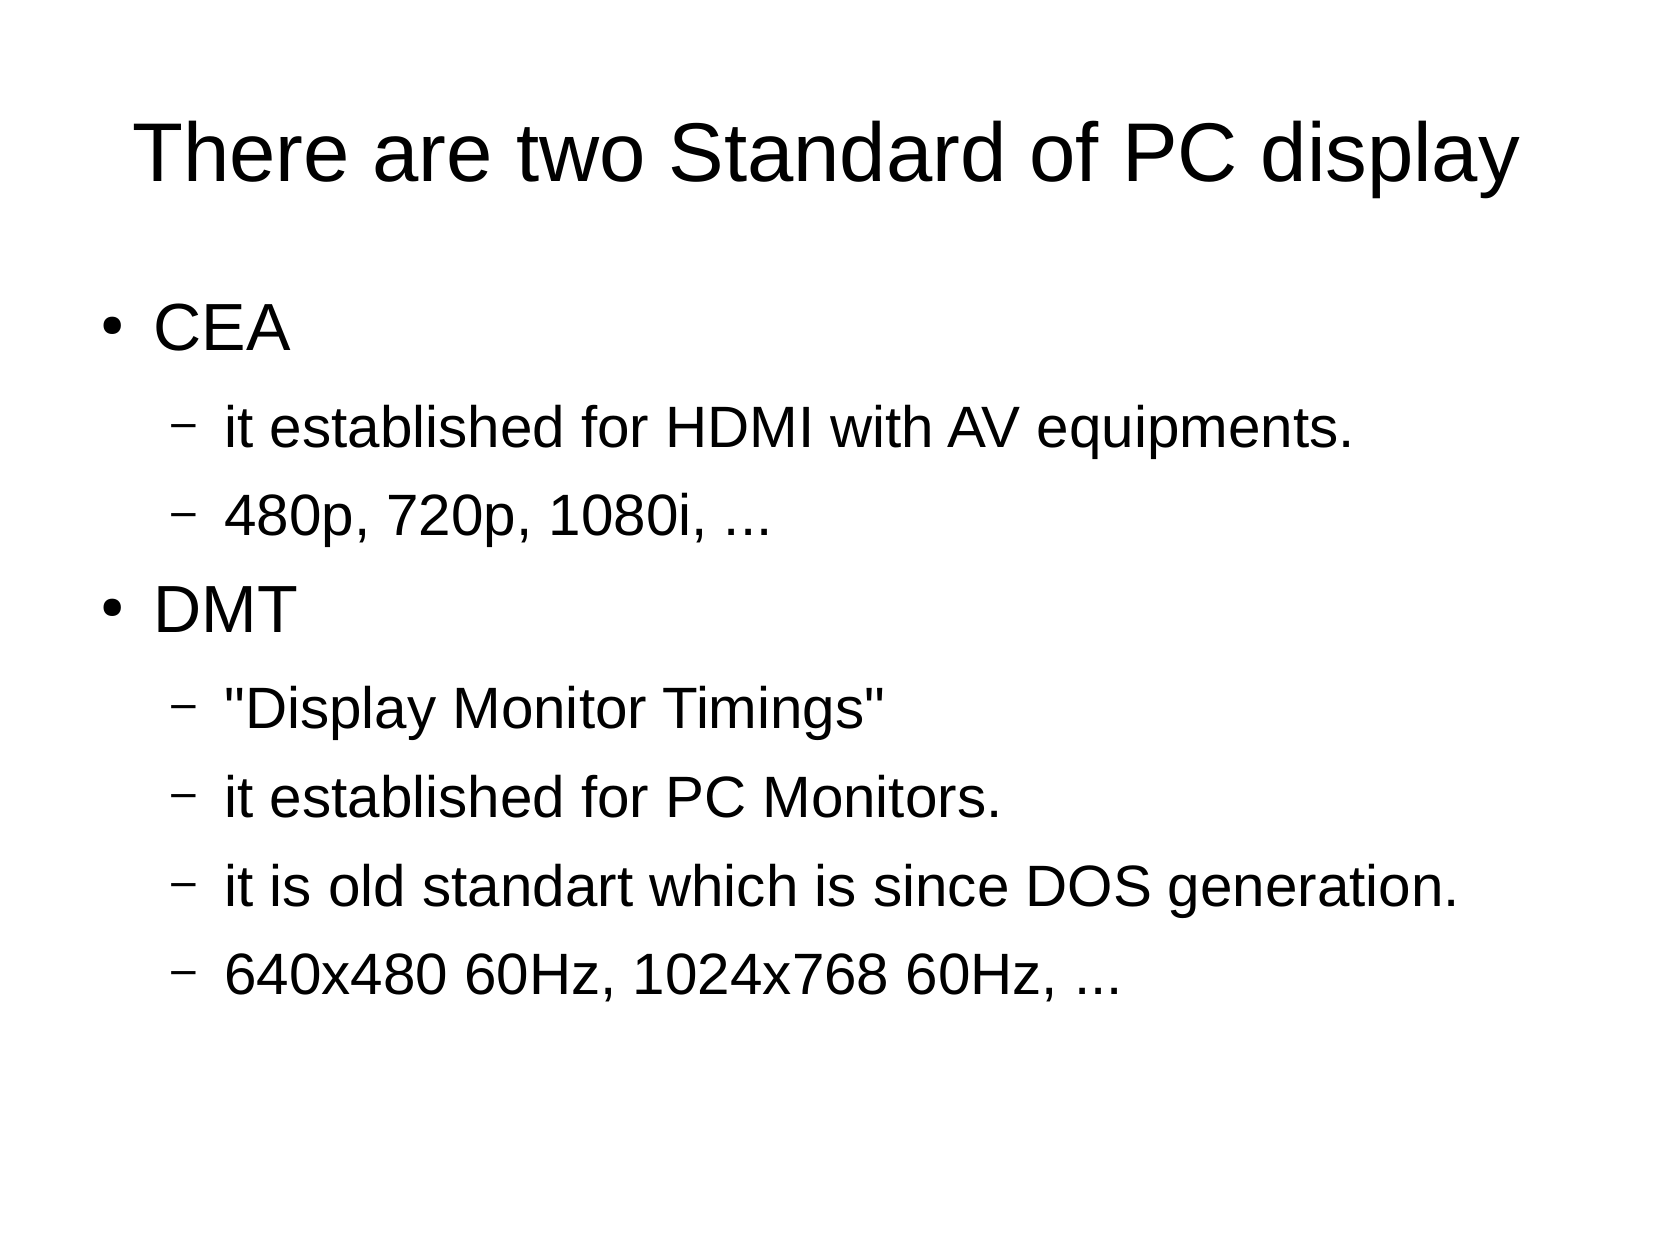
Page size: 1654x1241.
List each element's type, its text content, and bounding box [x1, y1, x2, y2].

title There are two Standard of PC display [82, 49, 1571, 257]
list CEA it established for HDMI with AV equipments. 480p, 720p, 1080i, ... DMT "Display Monitor Timings" it established for PC Monitors. it is old standart which is since DOS generation. 640x480 60Hz, 1024x768 60Hz, ... [82, 290, 1538, 1010]
